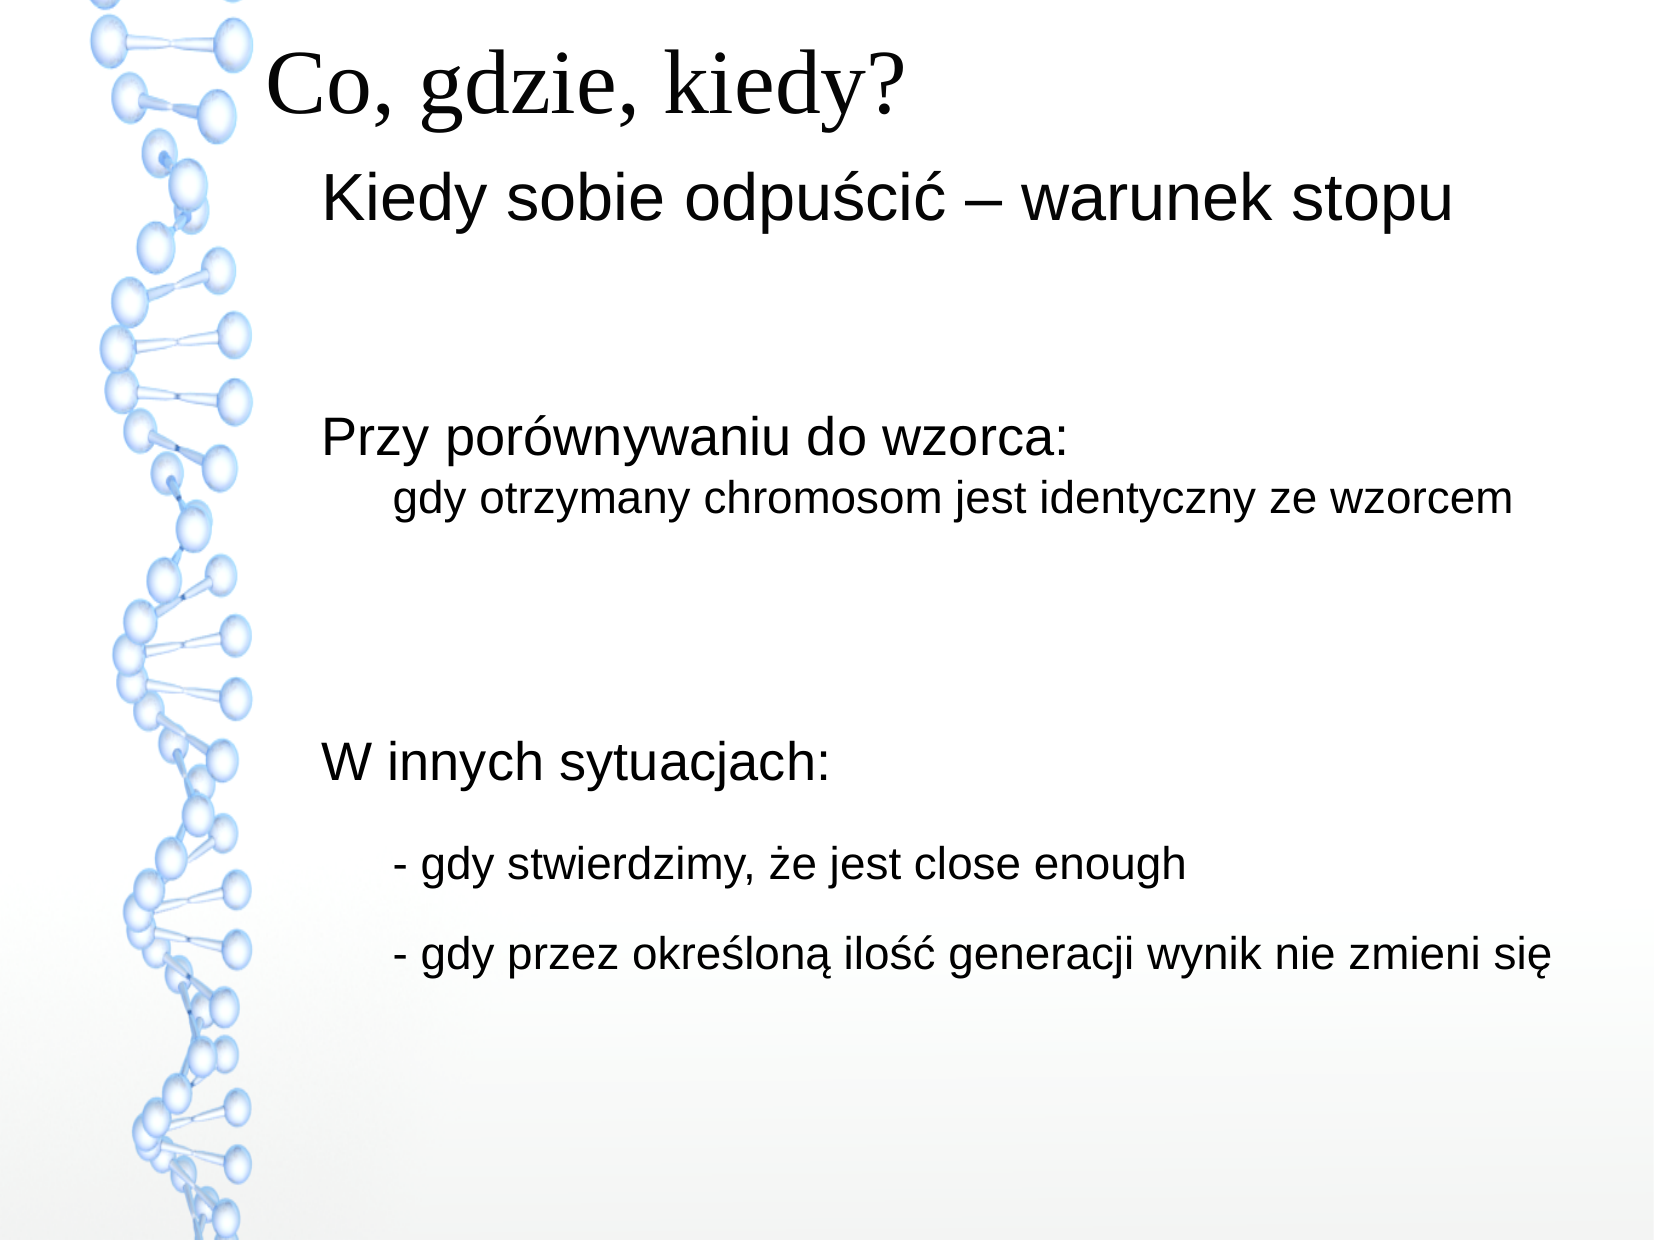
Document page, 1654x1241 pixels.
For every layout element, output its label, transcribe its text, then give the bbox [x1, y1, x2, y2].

text_box Kiedy sobie odpuścić – warunek stopu [247, 153, 1577, 244]
text_box Co, gdzie, kiedy? [265, 11, 1595, 142]
text_box gdy otrzymany chromosom jest identyczny ze wzorcem [377, 460, 1529, 527]
text_box Przy porównywaniu do wzorca: W innych sytuacjach: [247, 401, 1364, 998]
text_box - gdy stwierdzimy, że jest close enough - gdy przez określoną ilość generacji wynik nie zmieni się [378, 826, 1569, 977]
picture [0, 0, 1654, 1240]
